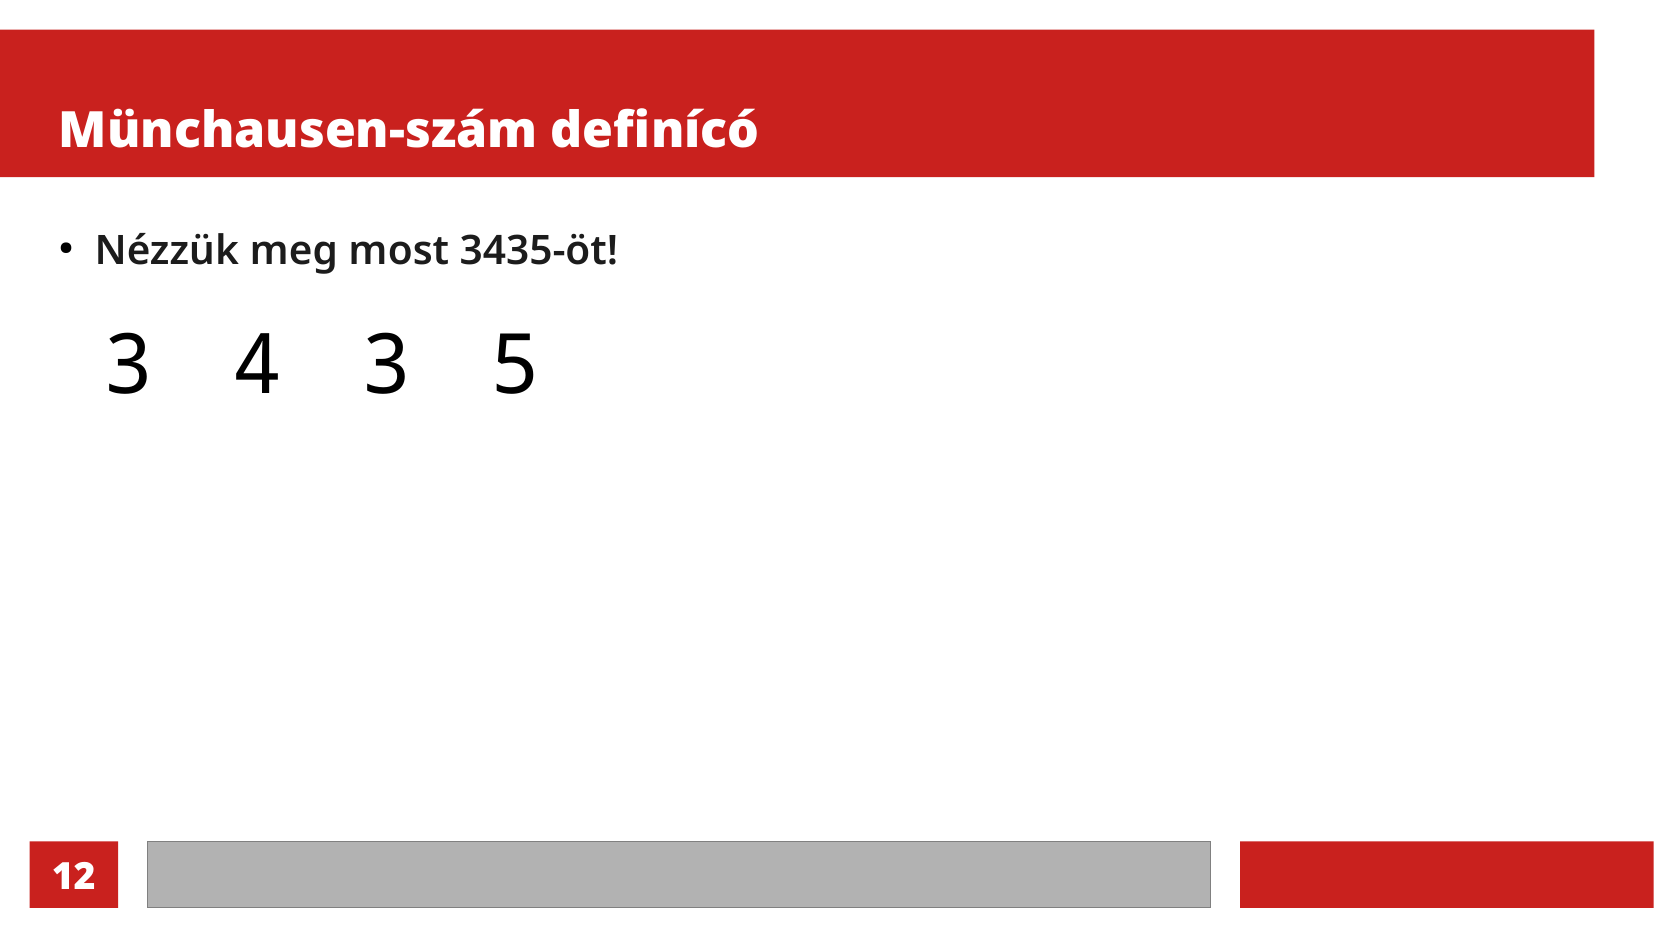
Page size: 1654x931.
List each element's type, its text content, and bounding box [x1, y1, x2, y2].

text_box 3 4 3 5 [88, 297, 1625, 815]
list Nézzük meg most 3435-öt! [59, 221, 1565, 532]
title Münchausen-szám definícó [59, 44, 1595, 163]
